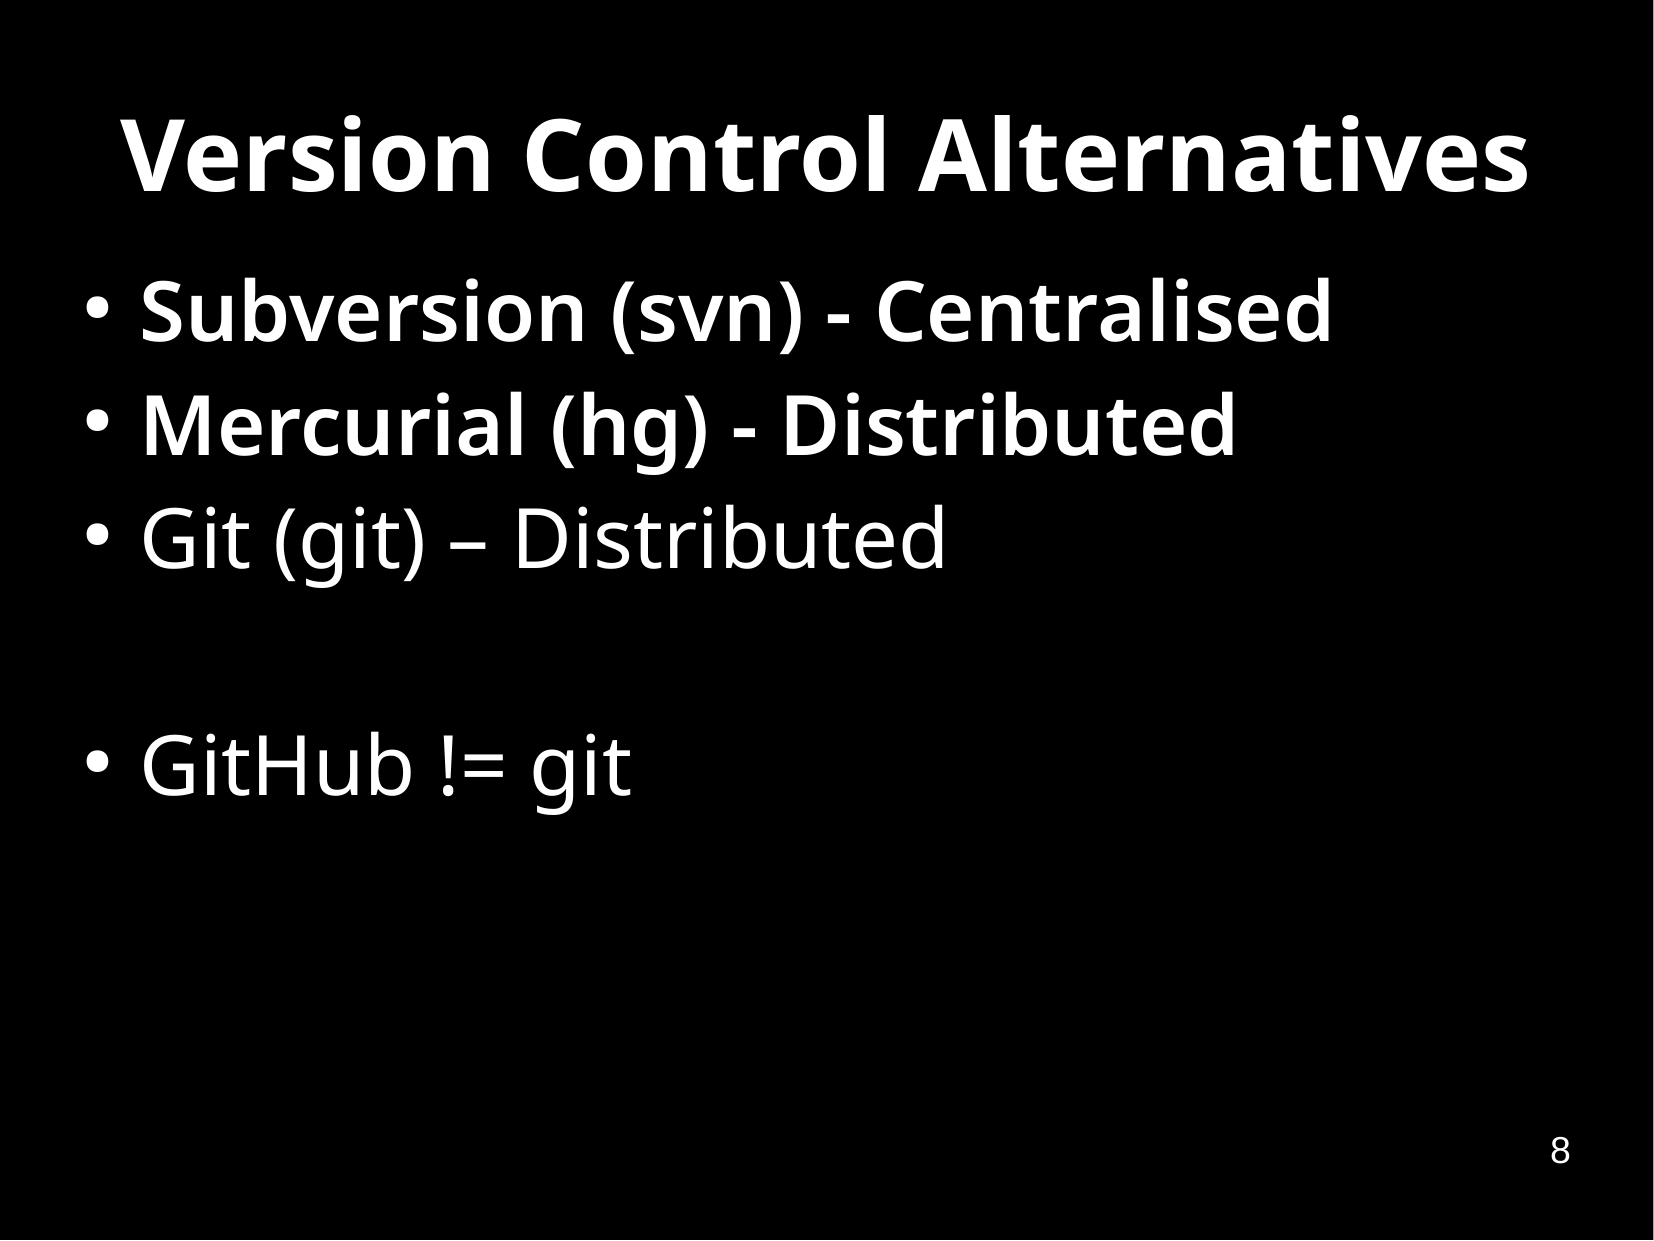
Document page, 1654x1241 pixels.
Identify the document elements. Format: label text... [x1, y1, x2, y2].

title Version Control Alternatives [82, 49, 1571, 257]
subtitle Subversion (svn) - Centralised Mercurial (hg) - Distributed Git (git) – Distributed GitHub != git [82, 283, 1571, 1017]
text_box 8 [1535, 1122, 1586, 1179]
